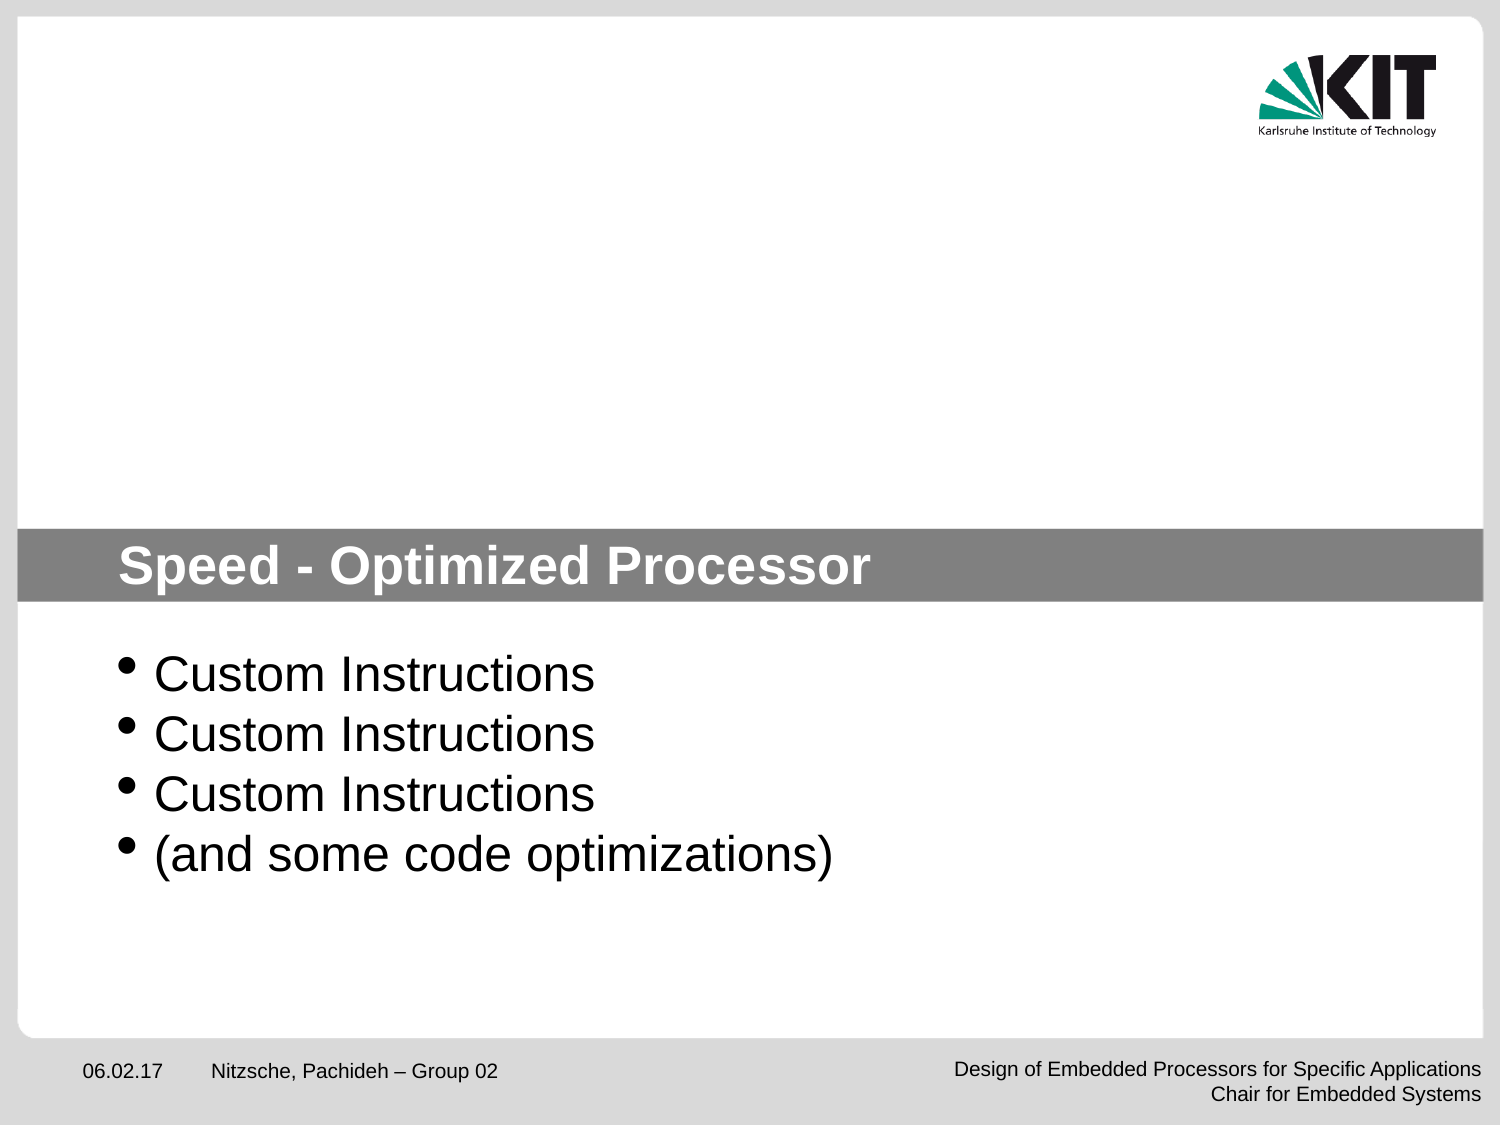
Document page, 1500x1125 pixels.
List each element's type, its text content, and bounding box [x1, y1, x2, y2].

text_box Nitzsche, Pachideh – Group 02 [211, 1057, 957, 1117]
text_box Speed - Optimized Processor [118, 442, 1394, 595]
picture [0, 0, 1500, 1125]
text_box Custom Instructions Custom Instructions Custom Instructions (and some code optimizations) [118, 641, 1394, 866]
